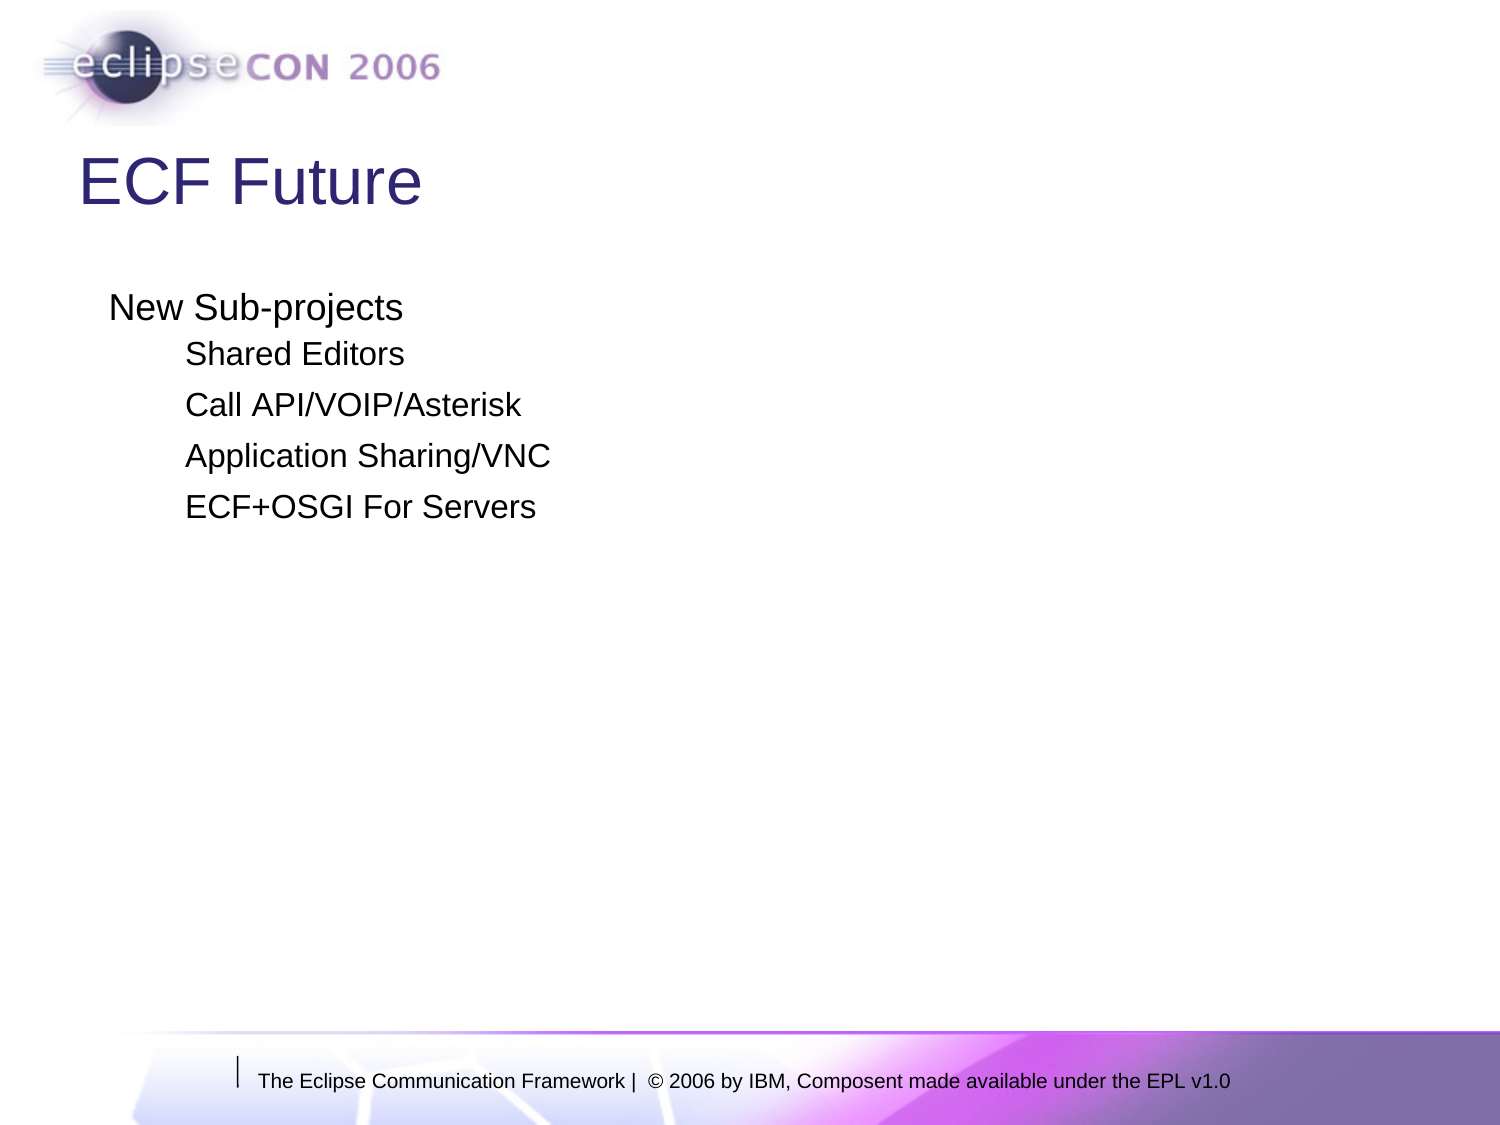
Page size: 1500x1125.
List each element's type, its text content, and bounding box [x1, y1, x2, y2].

list New Sub-projects Shared Editors Call API/VOIP/Asterisk Application Sharing/VNC ECF+OSGI For Servers [108, 291, 1378, 932]
picture [31, 10, 1040, 126]
title ECF Future [78, 148, 1432, 224]
picture [0, 1031, 1500, 1125]
